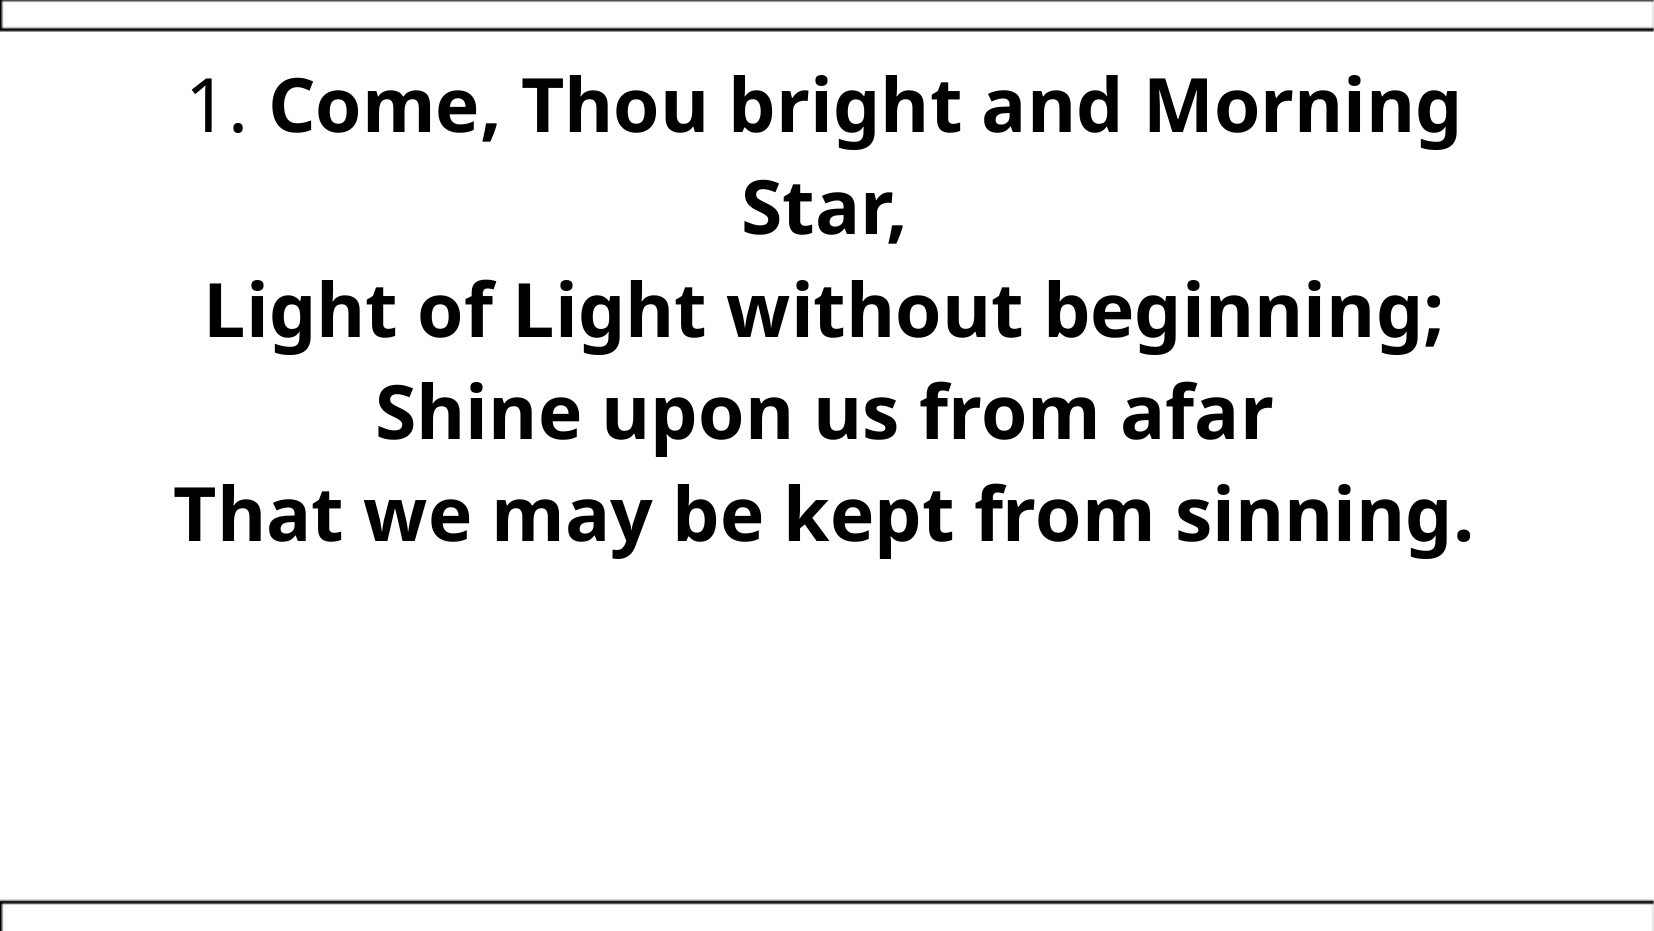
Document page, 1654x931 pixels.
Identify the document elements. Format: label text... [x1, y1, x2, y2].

text_box 1. Come, Thou bright and Morning Star, Light of Light without beginning; Shine upon us from afar That we may be kept from sinning. [105, 45, 1546, 460]
picture [0, 0, 1654, 931]
